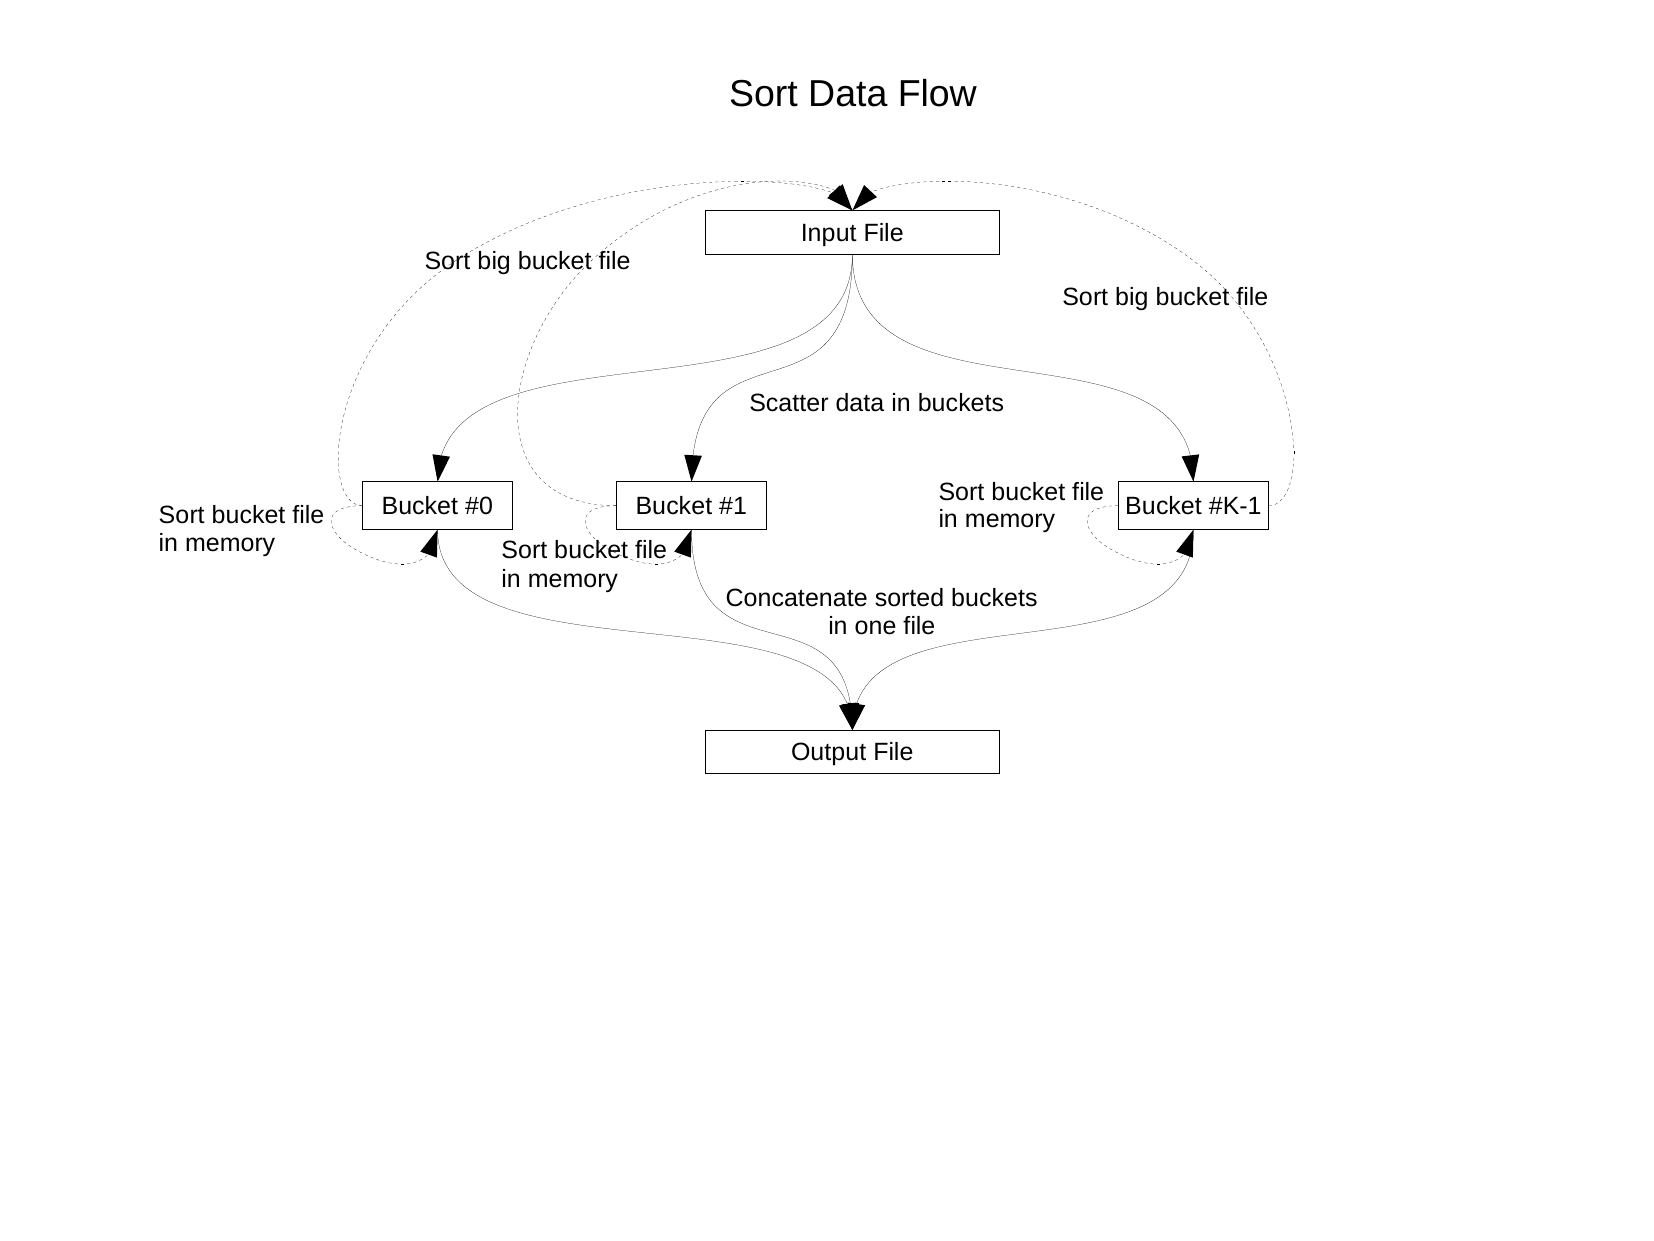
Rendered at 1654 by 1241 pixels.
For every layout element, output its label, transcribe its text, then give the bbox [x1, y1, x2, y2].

text_box Sort bucket file in memory [144, 493, 340, 565]
text_box Input File [705, 210, 1000, 255]
text_box Output File [705, 730, 1000, 774]
text_box Sort big bucket file [1047, 274, 1284, 318]
text_box Sort big bucket file [409, 239, 646, 283]
text_box Sort bucket file in memory [923, 469, 1120, 542]
text_box Scatter data in buckets [734, 381, 1020, 425]
text_box Sort bucket file in memory [486, 528, 683, 601]
text_box Bucket #0 [362, 481, 513, 530]
text_box Bucket #1 [616, 481, 767, 530]
text_box Bucket #K-1 [1120, 481, 1269, 530]
text_box Concatenate sorted buckets in one file [710, 576, 1054, 648]
text_box Sort Data Flow [714, 65, 992, 123]
